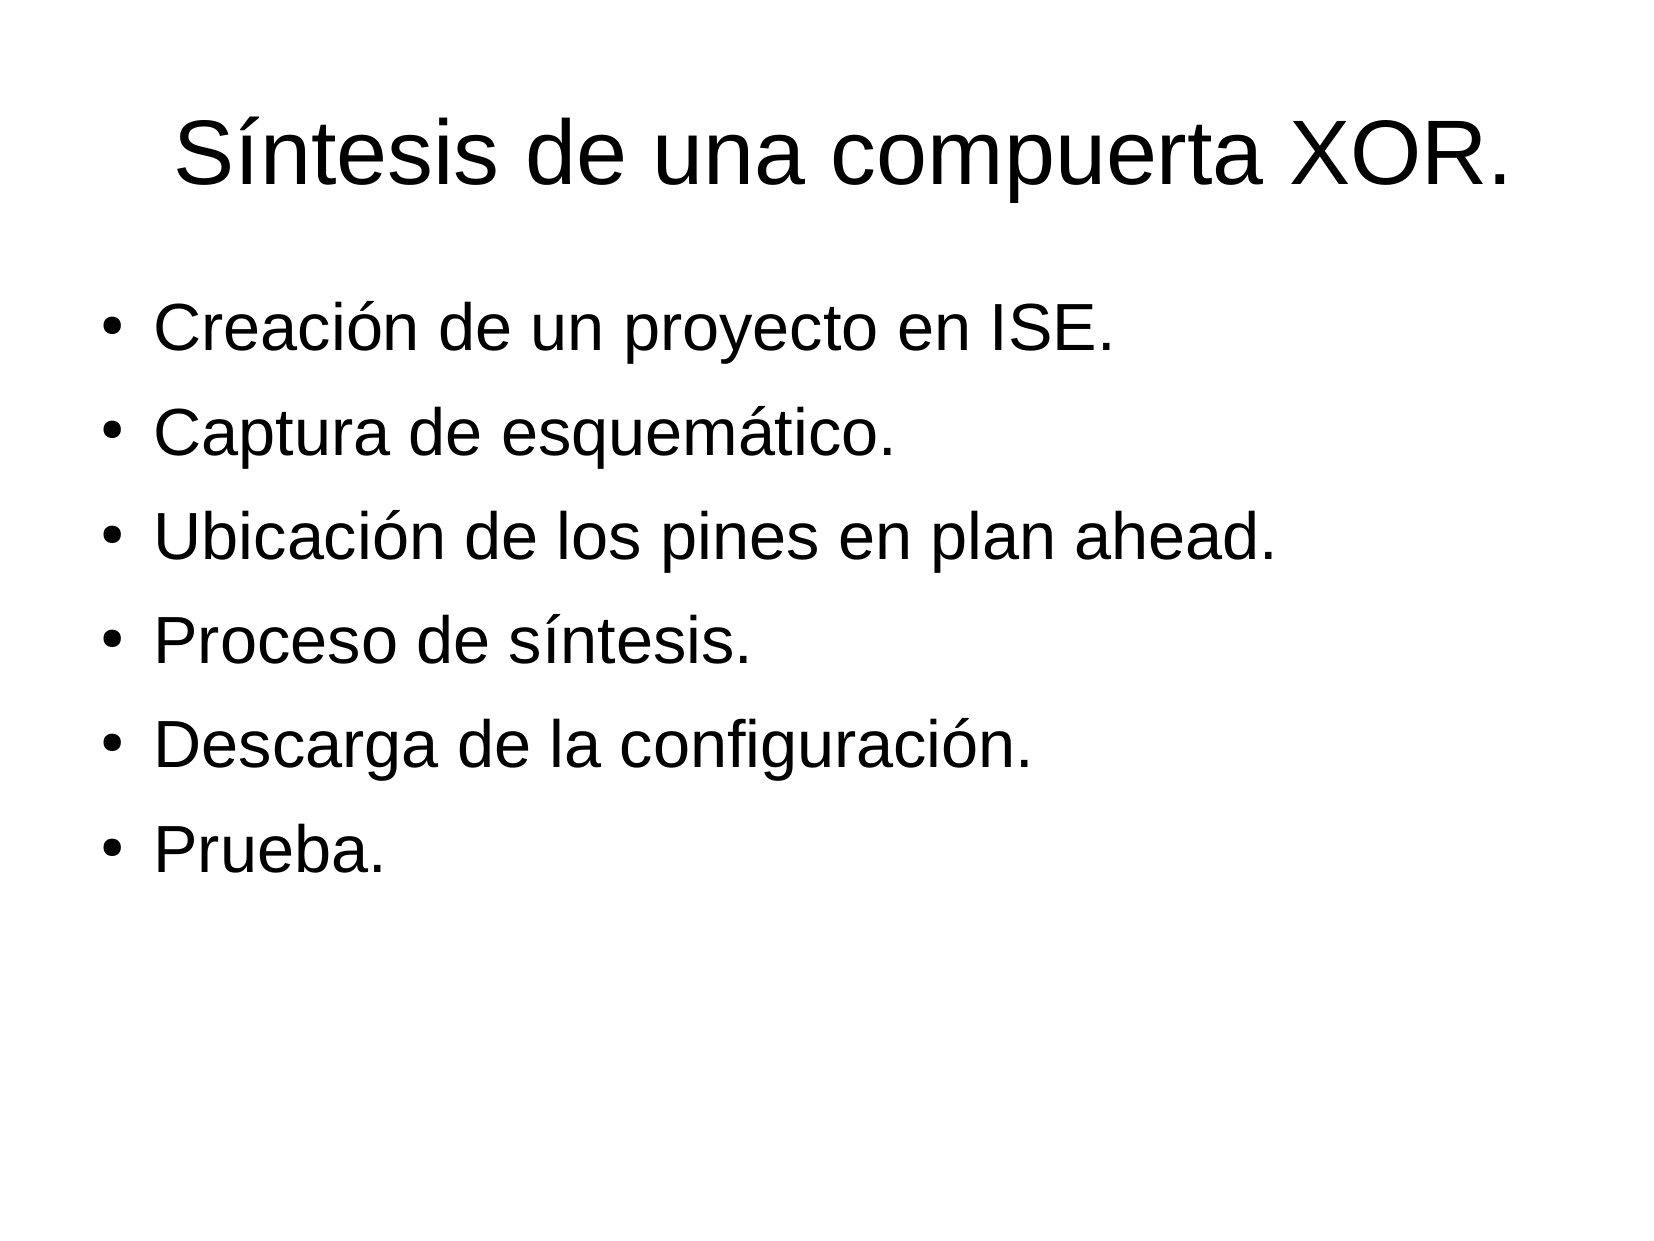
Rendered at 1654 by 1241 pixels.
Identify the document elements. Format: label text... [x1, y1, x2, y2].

title Síntesis de una compuerta XOR. [82, 49, 1571, 257]
list Creación de un proyecto en ISE. Captura de esquemático. Ubicación de los pines en plan ahead. Proceso de síntesis. Descarga de la configuración. Prueba. [82, 290, 1571, 1010]
